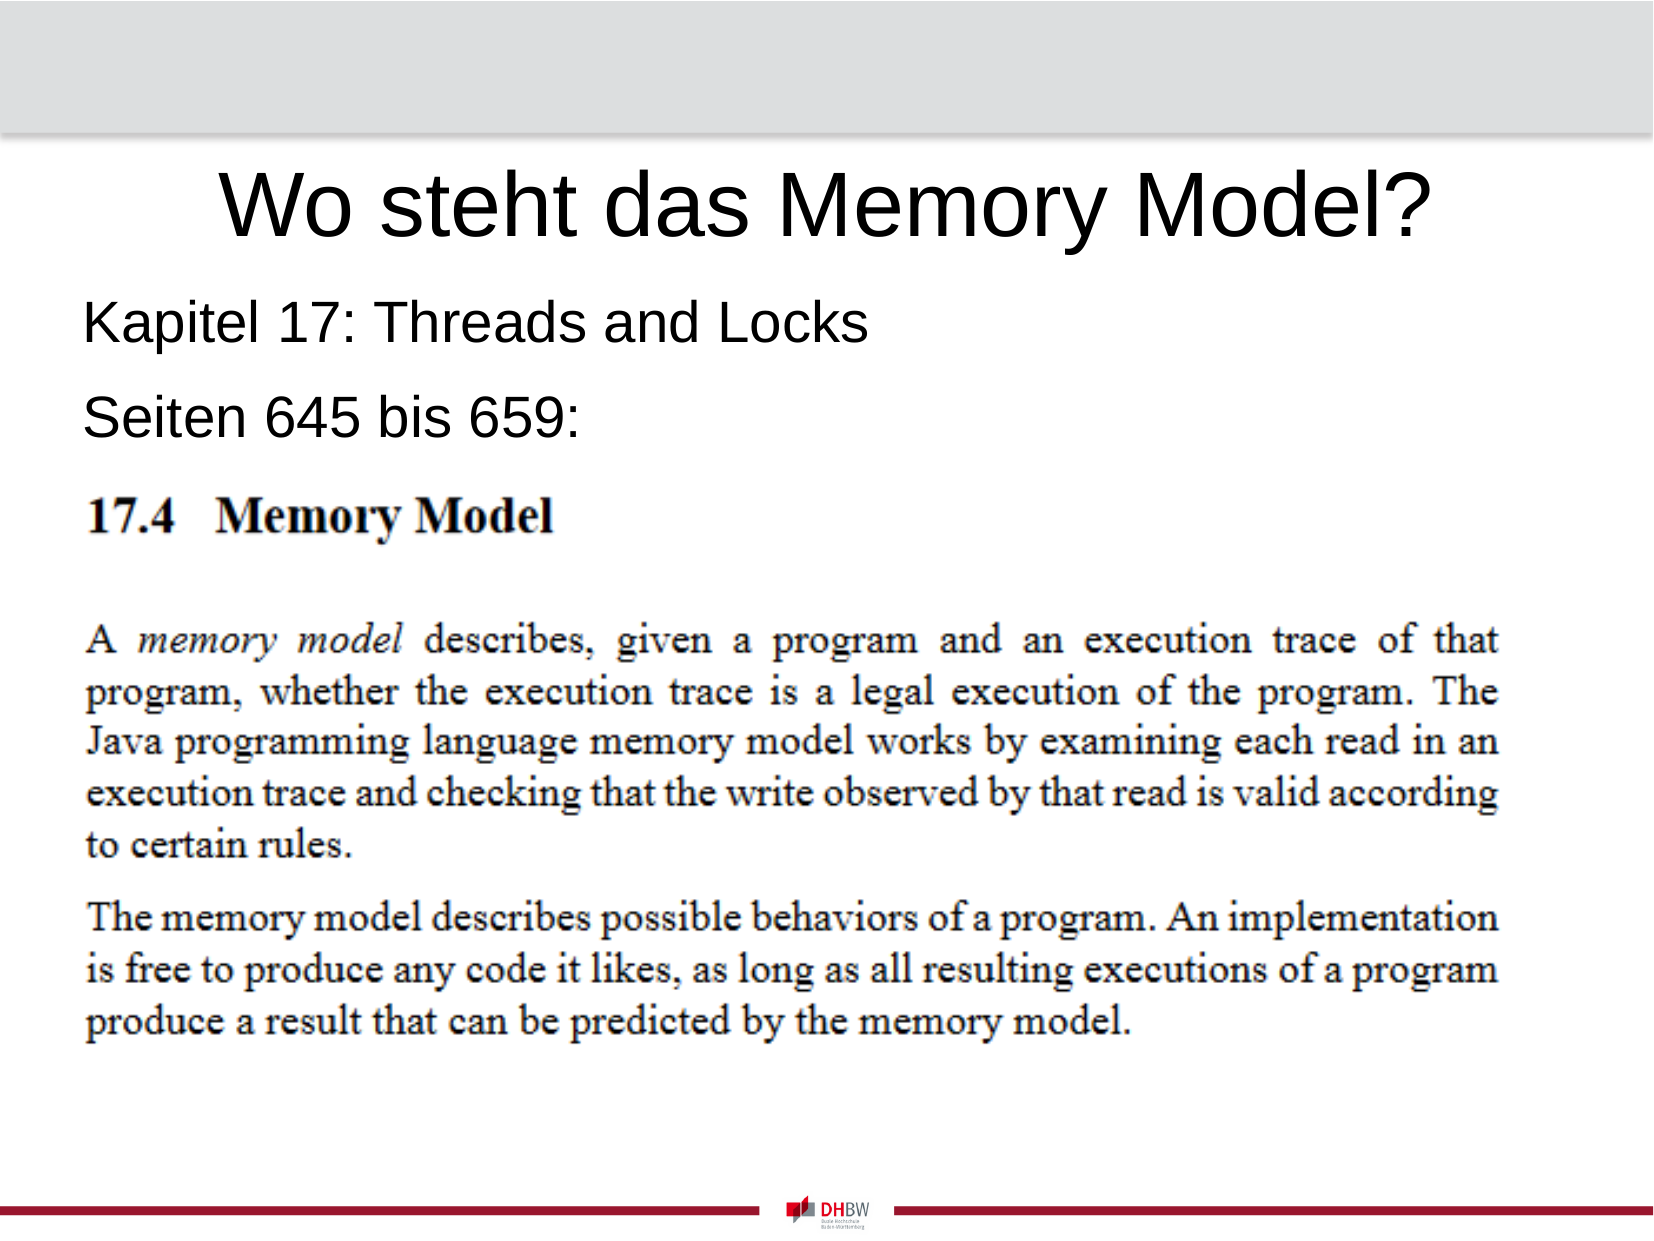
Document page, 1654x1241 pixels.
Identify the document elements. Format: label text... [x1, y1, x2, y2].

title Wo steht das Memory Model? [82, 49, 1571, 257]
list Kapitel 17: Threads and Locks Seiten 645 bis 659: [82, 290, 1571, 1127]
picture [0, 1, 1654, 1237]
